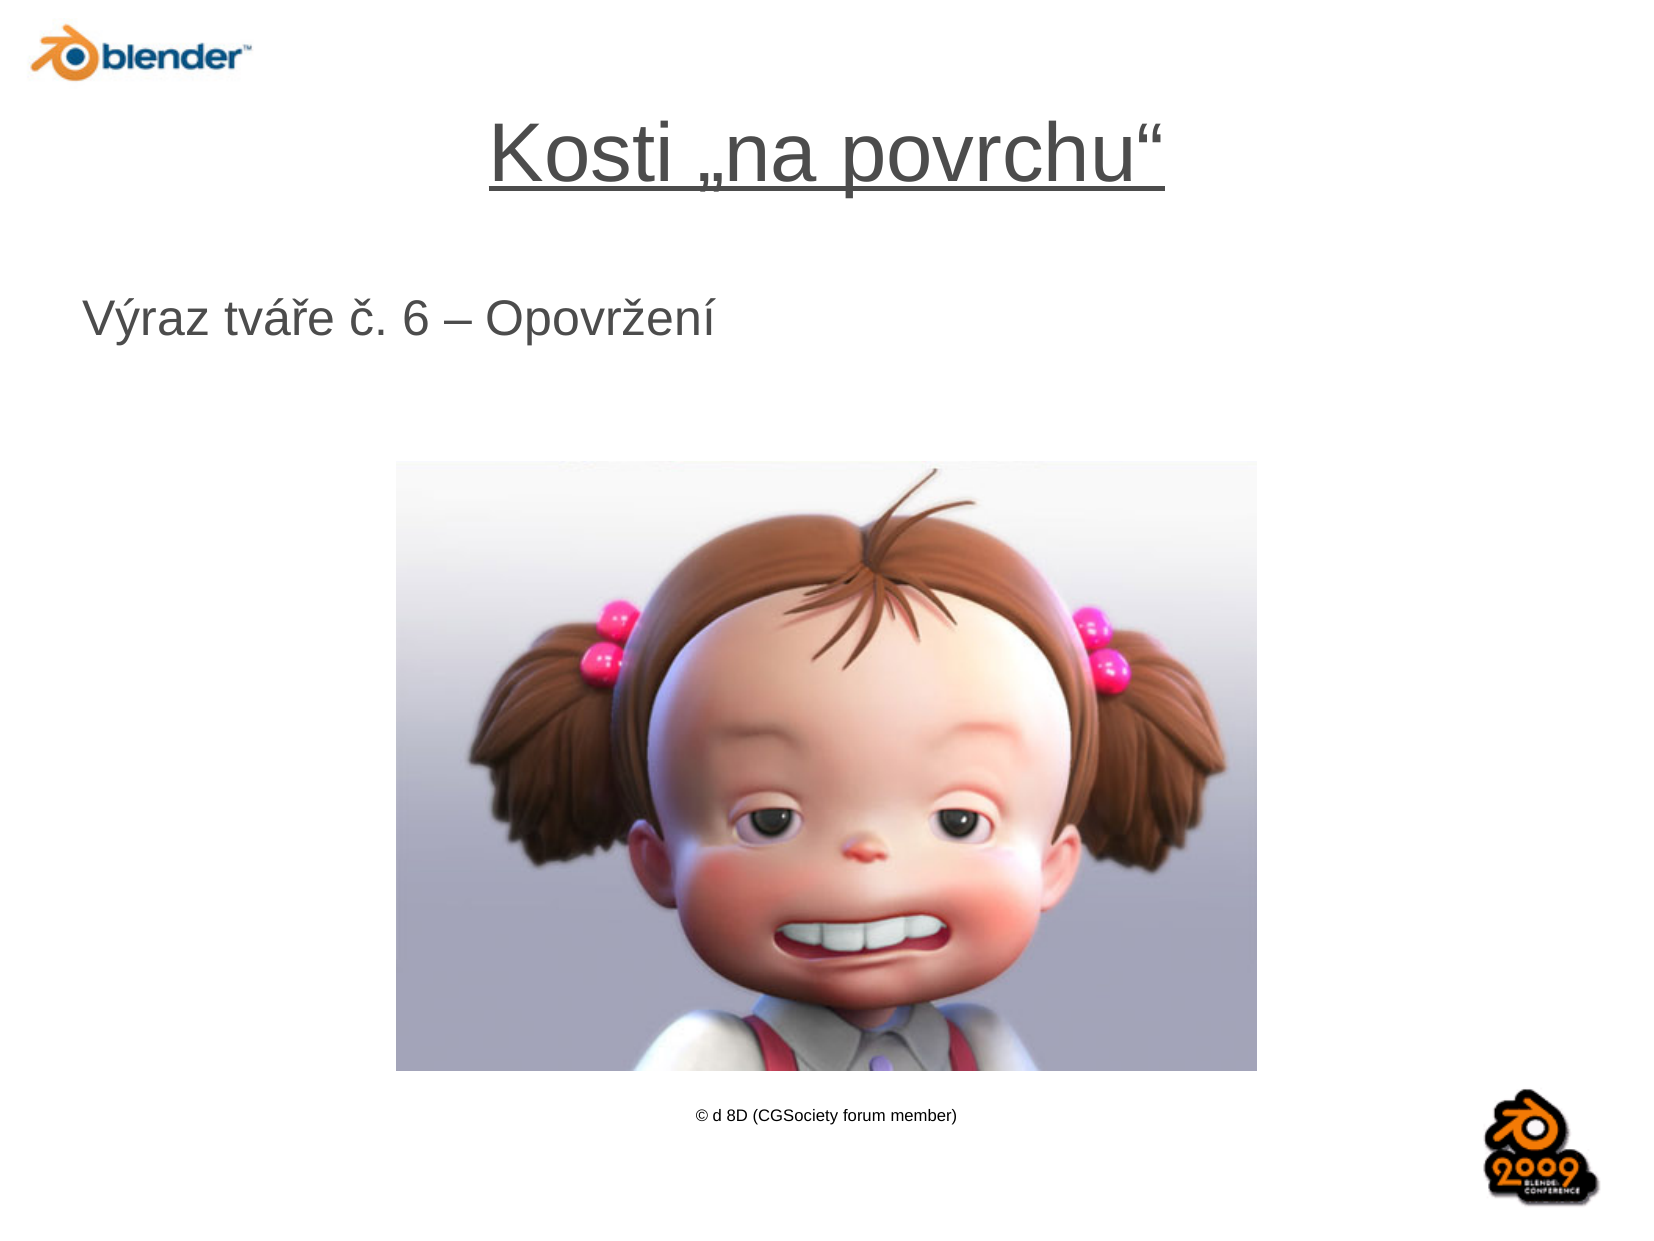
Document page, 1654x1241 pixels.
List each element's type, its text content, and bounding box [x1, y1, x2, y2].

list Výraz tváře č. 6 – Opovržení © d 8D (CGSociety forum member) [82, 290, 1571, 1125]
picture [1476, 1085, 1602, 1211]
title Kosti „na povrchu“ [82, 49, 1571, 257]
picture [396, 461, 1257, 1071]
picture [15, 18, 266, 89]
